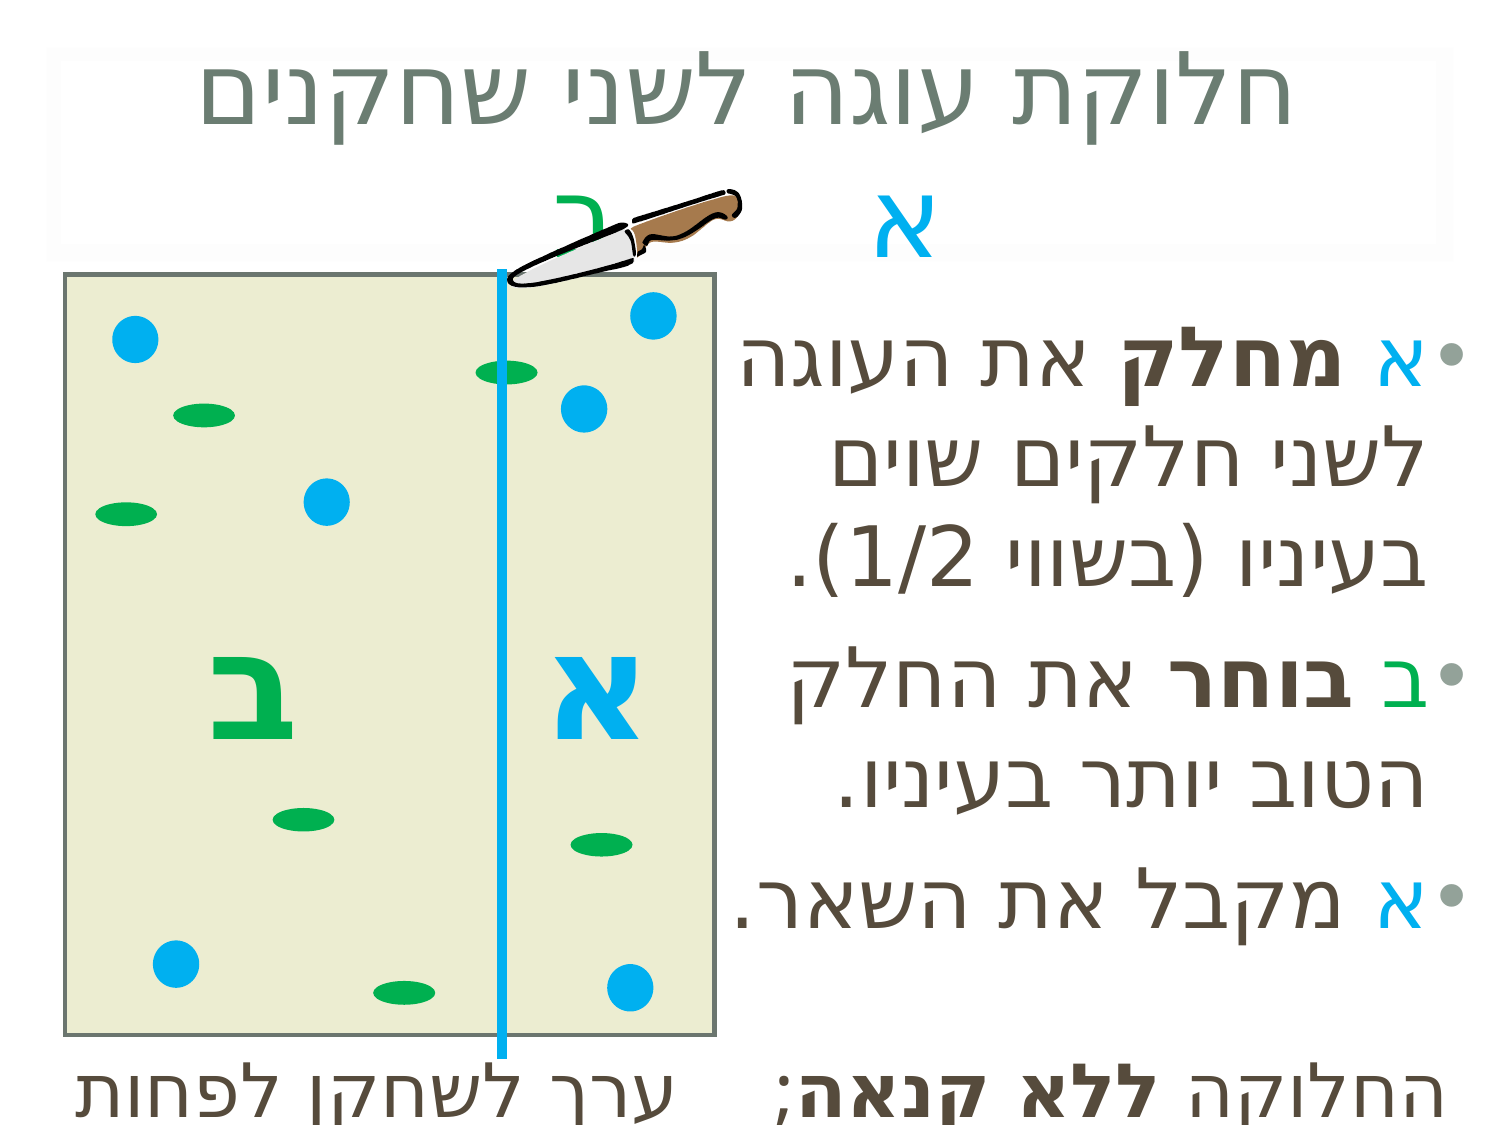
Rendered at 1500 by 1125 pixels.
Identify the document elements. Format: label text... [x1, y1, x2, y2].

text_box א [527, 597, 667, 781]
text_box ב [193, 597, 315, 781]
text_box [507, 274, 715, 1034]
text_box א מחלק את העוגה לשני חלקים שוים בעיניו (בשווי 1/2). ב בוחר את החלק הטוב יותר בעיניו. א מקבל את השאר. [714, 295, 1500, 1017]
text_box החלוקה ללא קנאה; ערך לשחקן לפחות 1/2. [0, 1034, 1483, 1118]
picture [45, 46, 1455, 293]
text_box חלוקת עוגה לשני שחקנים א ב [69, 66, 1426, 238]
text_box [64, 274, 497, 1034]
